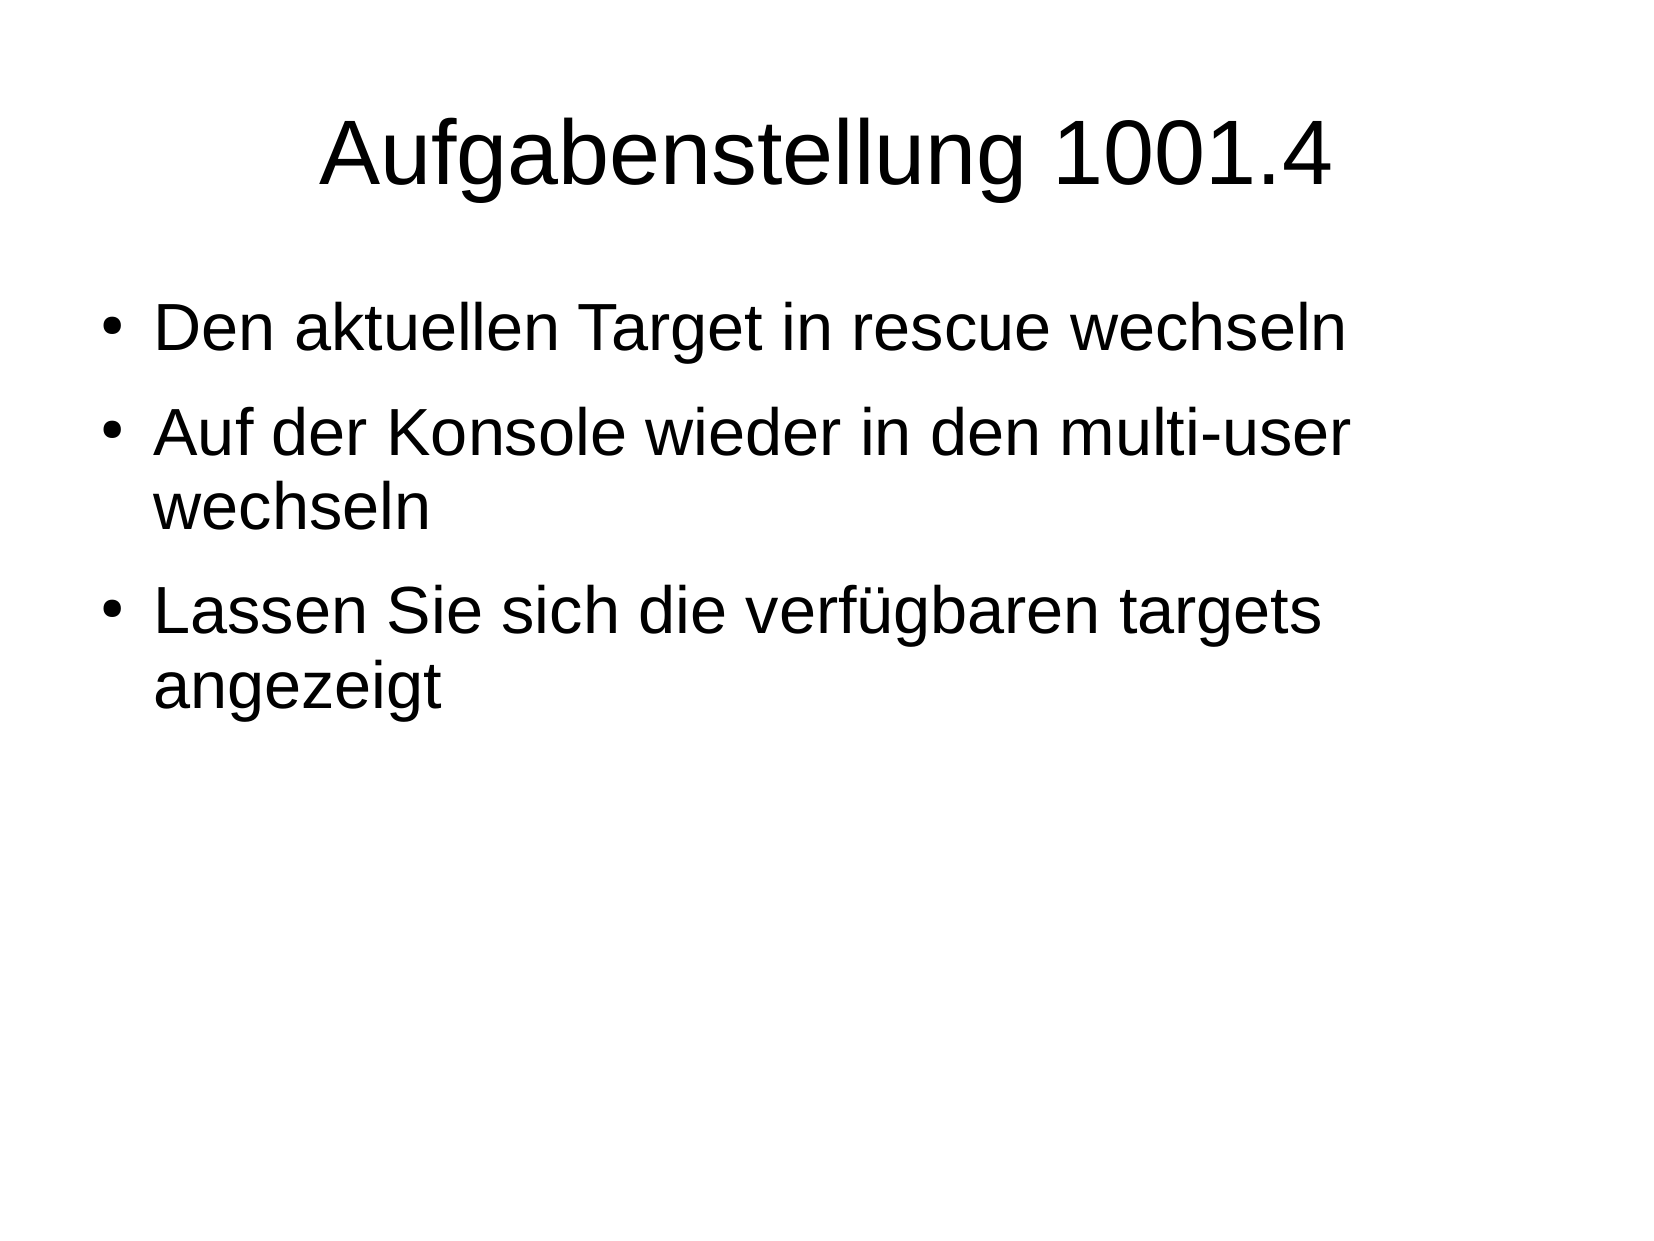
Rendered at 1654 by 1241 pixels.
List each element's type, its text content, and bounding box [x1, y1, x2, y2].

list Den aktuellen Target in rescue wechseln Auf der Konsole wieder in den multi-user wechseln Lassen Sie sich die verfügbaren targets angezeigt [82, 290, 1571, 1010]
title Aufgabenstellung 1001.4 [82, 49, 1571, 257]
